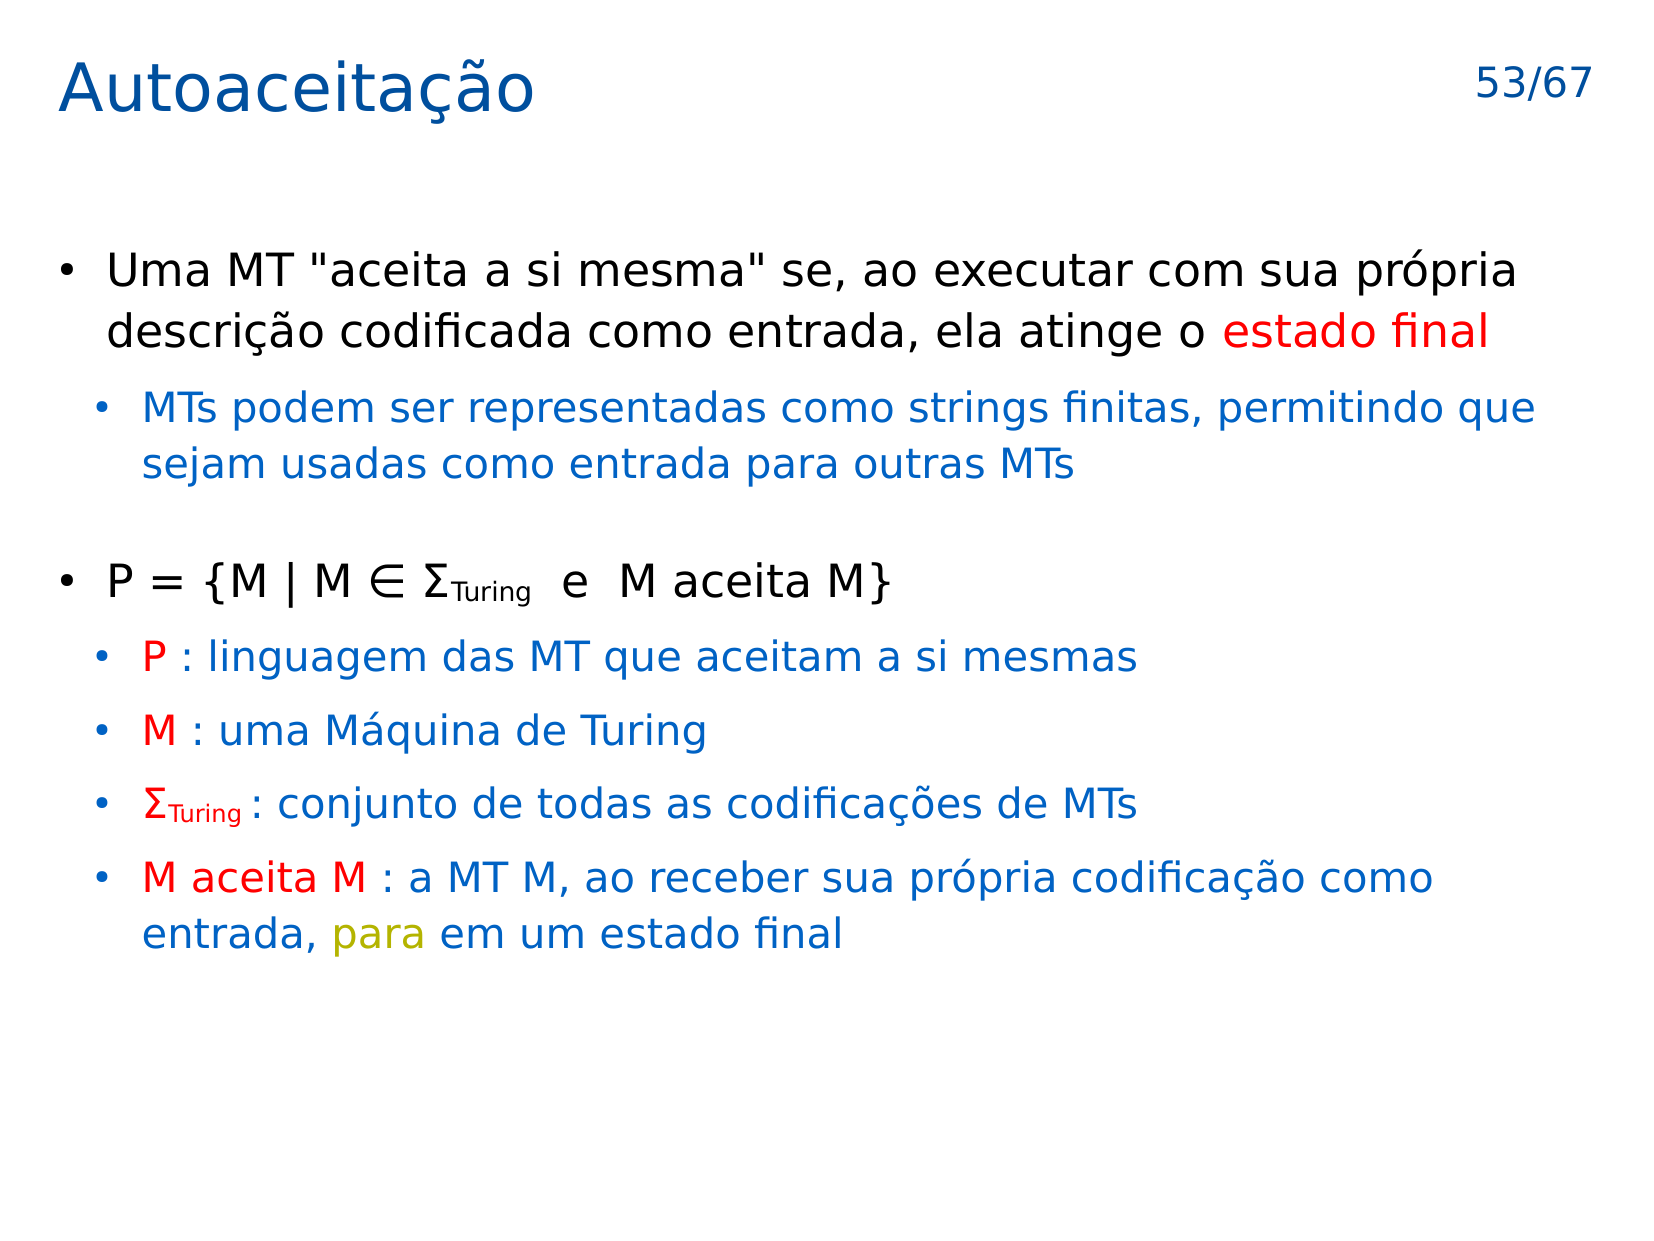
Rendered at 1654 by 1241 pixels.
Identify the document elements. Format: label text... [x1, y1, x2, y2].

list Uma MT "aceita a si mesma" se, ao executar com sua própria descrição codificada como entrada, ela atinge o estado final MTs podem ser representadas como strings finitas, permitindo que sejam usadas como entrada para outras MTs P = {M | M ∈ ΣTuring e M aceita M} P : linguagem das MT que aceitam a si mesmas M : uma Máquina de Turing ΣTuring : conjunto de todas as codificações de MTs M aceita M : a MT M, ao receber sua própria codificação como entrada, para em um estado final [59, 236, 1595, 1211]
title Autoaceitação [59, 29, 1625, 148]
